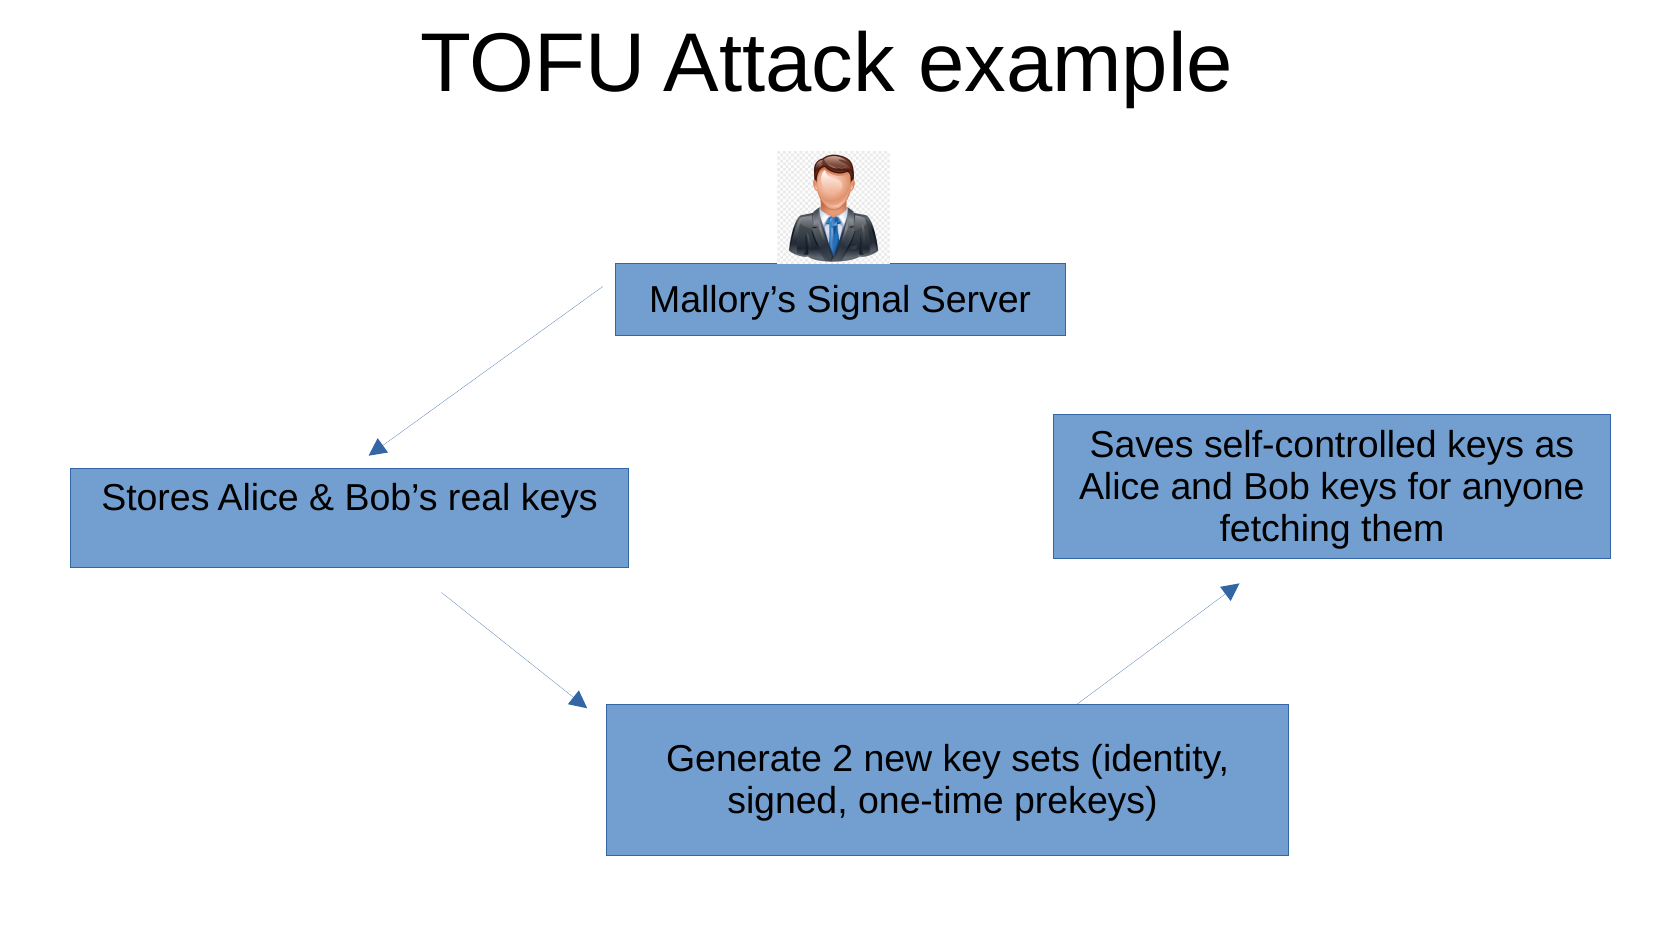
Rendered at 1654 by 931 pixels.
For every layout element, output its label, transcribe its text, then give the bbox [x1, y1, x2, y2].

text_box Mallory’s Signal Server [615, 263, 1066, 336]
picture [777, 151, 890, 264]
text_box Generate 2 new key sets (identity, signed, one-time prekeys) [606, 704, 1289, 856]
text_box Saves self-controlled keys as Alice and Bob keys for anyone fetching them [1053, 414, 1611, 559]
title TOFU Attack example [82, 8, 1571, 117]
text_box Stores Alice & Bob’s real keys [70, 468, 629, 568]
